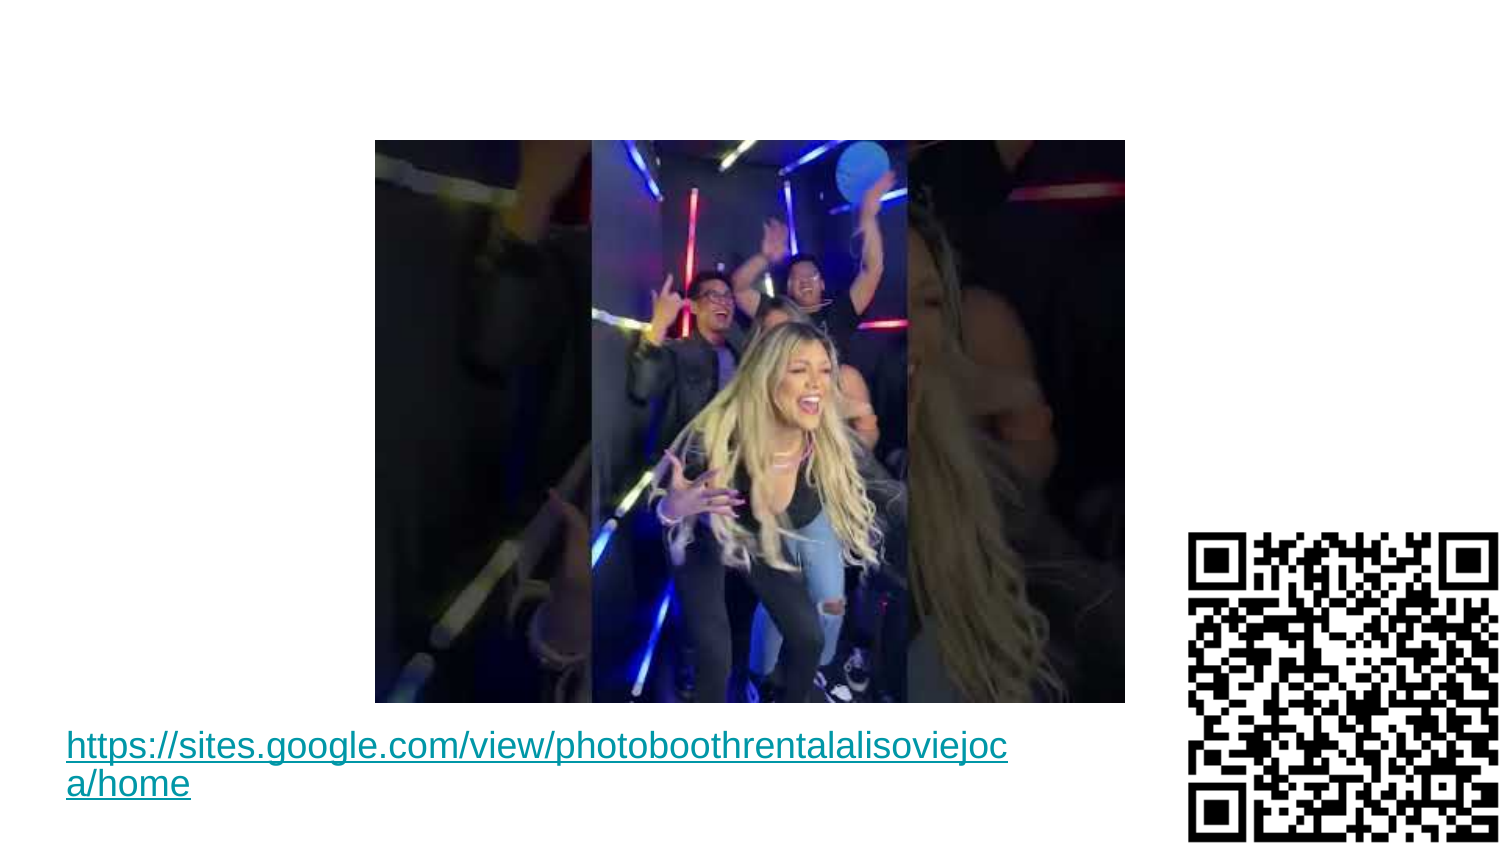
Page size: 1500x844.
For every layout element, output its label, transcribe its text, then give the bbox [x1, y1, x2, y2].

list https://sites.google.com/view/photoboothrentalalisoviejoca/home [51, 694, 1036, 794]
picture [375, 140, 1125, 704]
picture [1187, 531, 1500, 844]
